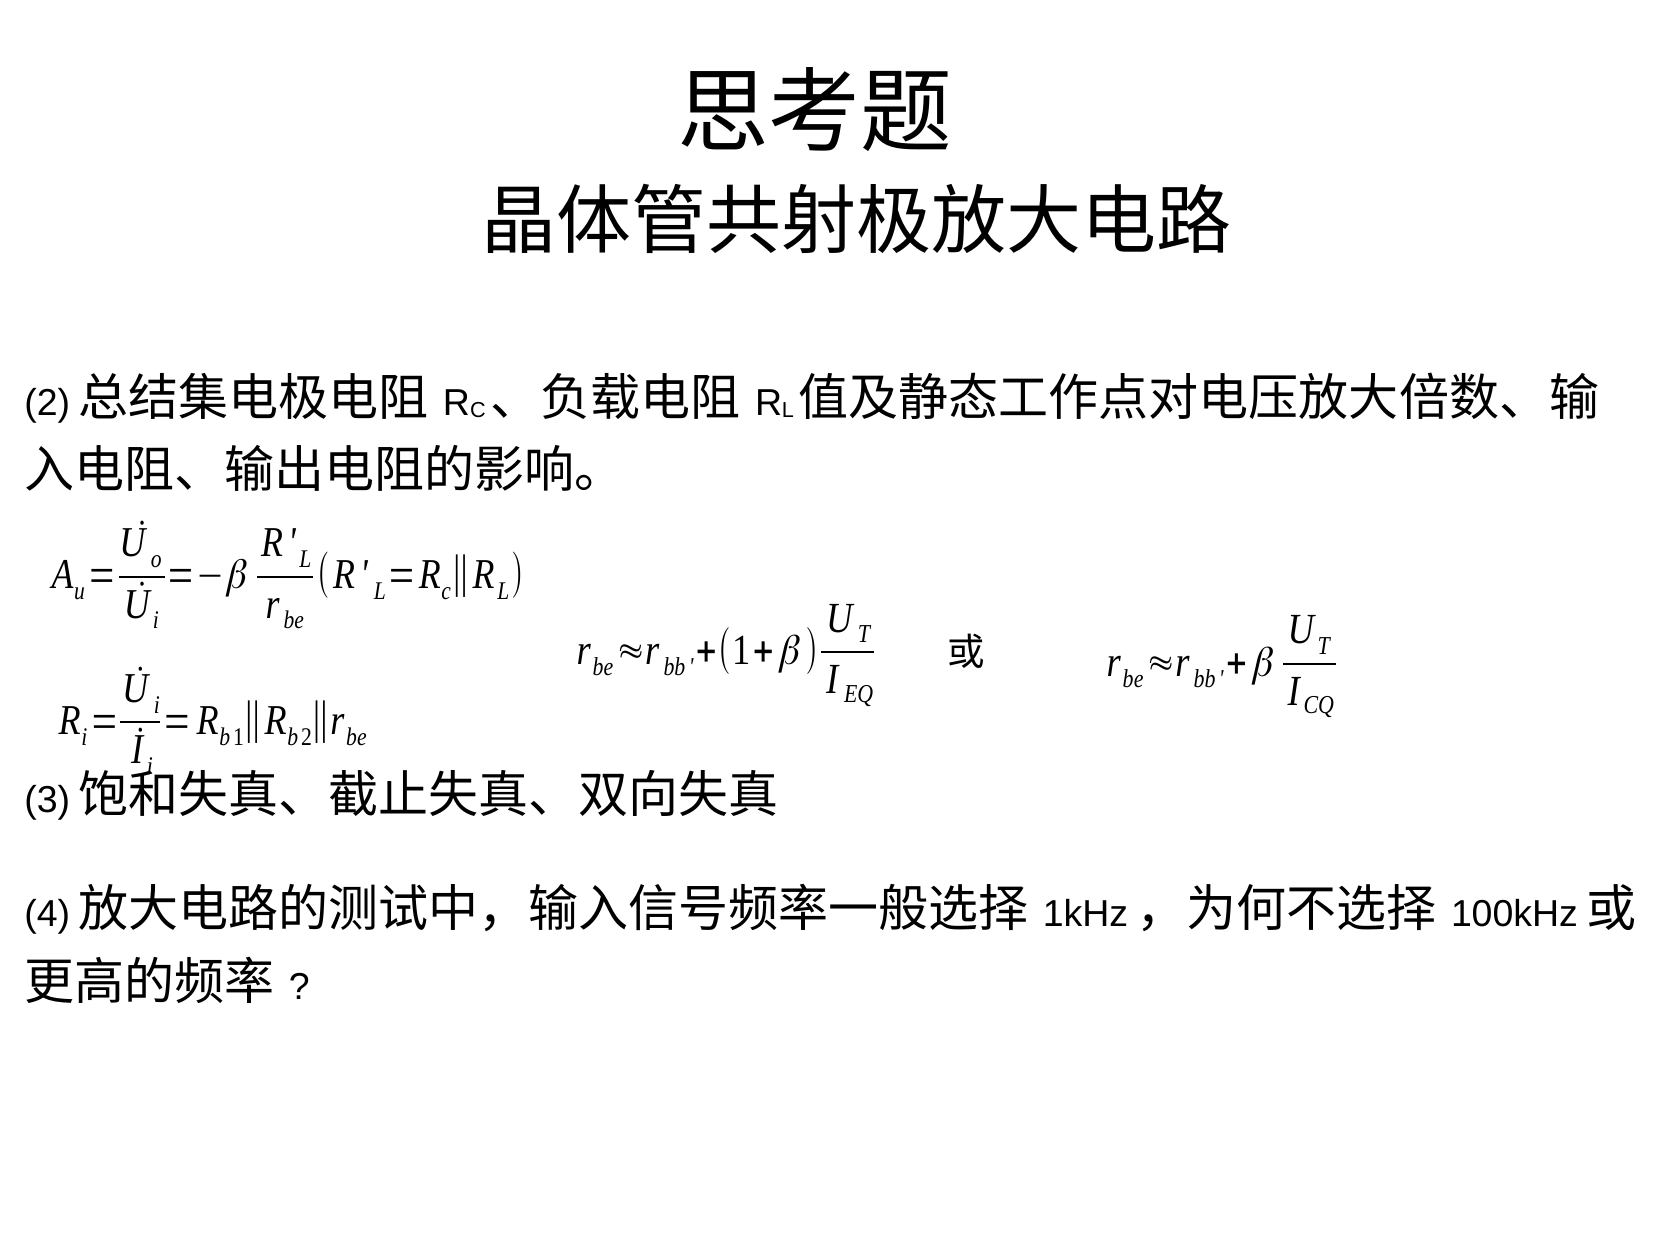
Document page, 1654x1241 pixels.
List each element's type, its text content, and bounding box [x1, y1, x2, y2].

chart [567, 594, 886, 709]
chart [1097, 606, 1347, 721]
text_box 或 [933, 614, 1001, 679]
text_box (2)总结集电极电阻RC、负载电阻RL值及静态工作点对电压放大倍数、输入电阻、输出电阻的影响。 (3)饱和失真、截止失真、双向失真 (4)放大电路的测试中，输入信号频率一般选择1kHz，为何不选择100kHz或更高的频率? [9, 349, 1654, 1193]
chart [47, 665, 377, 780]
text_box 晶体管共射极放大电路 [70, 153, 1642, 268]
chart [38, 519, 532, 634]
title 思考题 [70, 44, 1560, 153]
